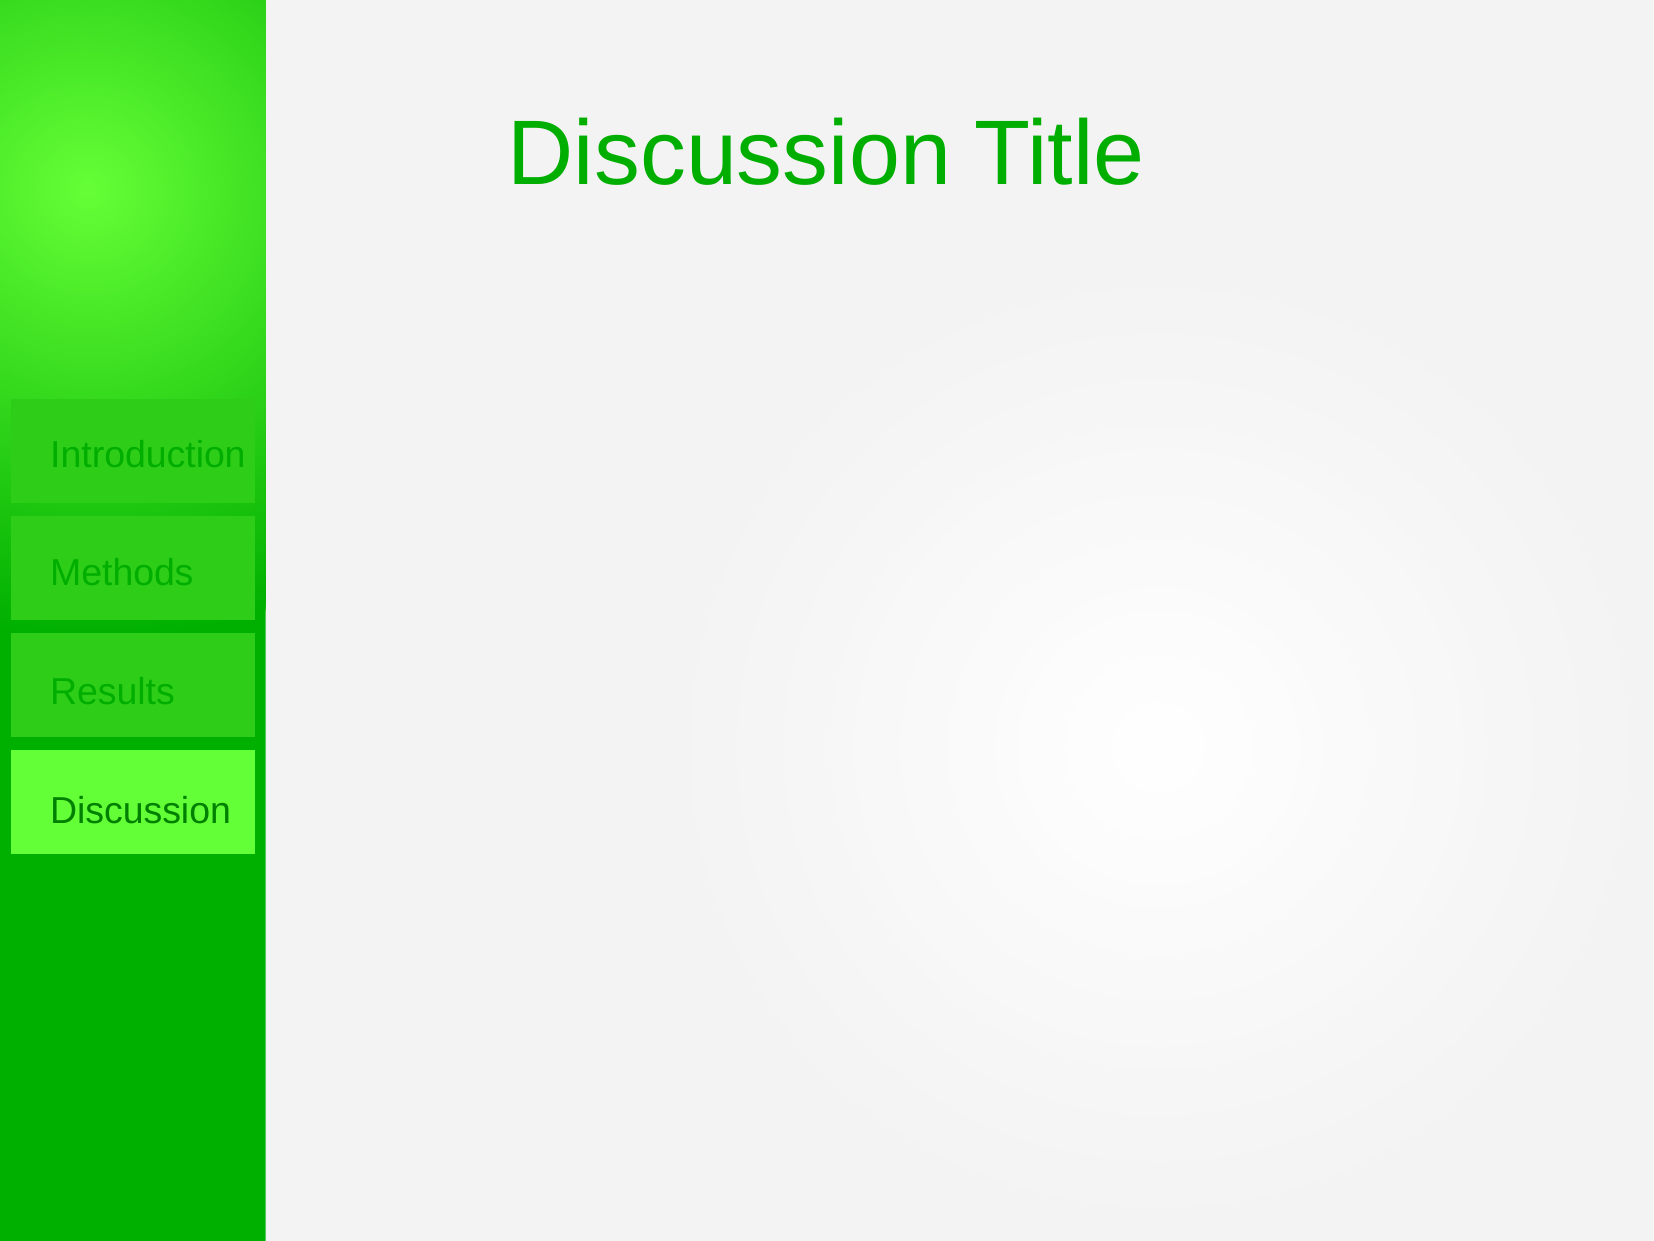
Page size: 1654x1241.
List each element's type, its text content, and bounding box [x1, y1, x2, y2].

text_box Discussion [35, 779, 292, 841]
text_box Results [35, 660, 265, 723]
text_box Introduction [35, 423, 319, 485]
text_box Methods [35, 542, 252, 604]
title Discussion Title [493, 49, 1161, 257]
